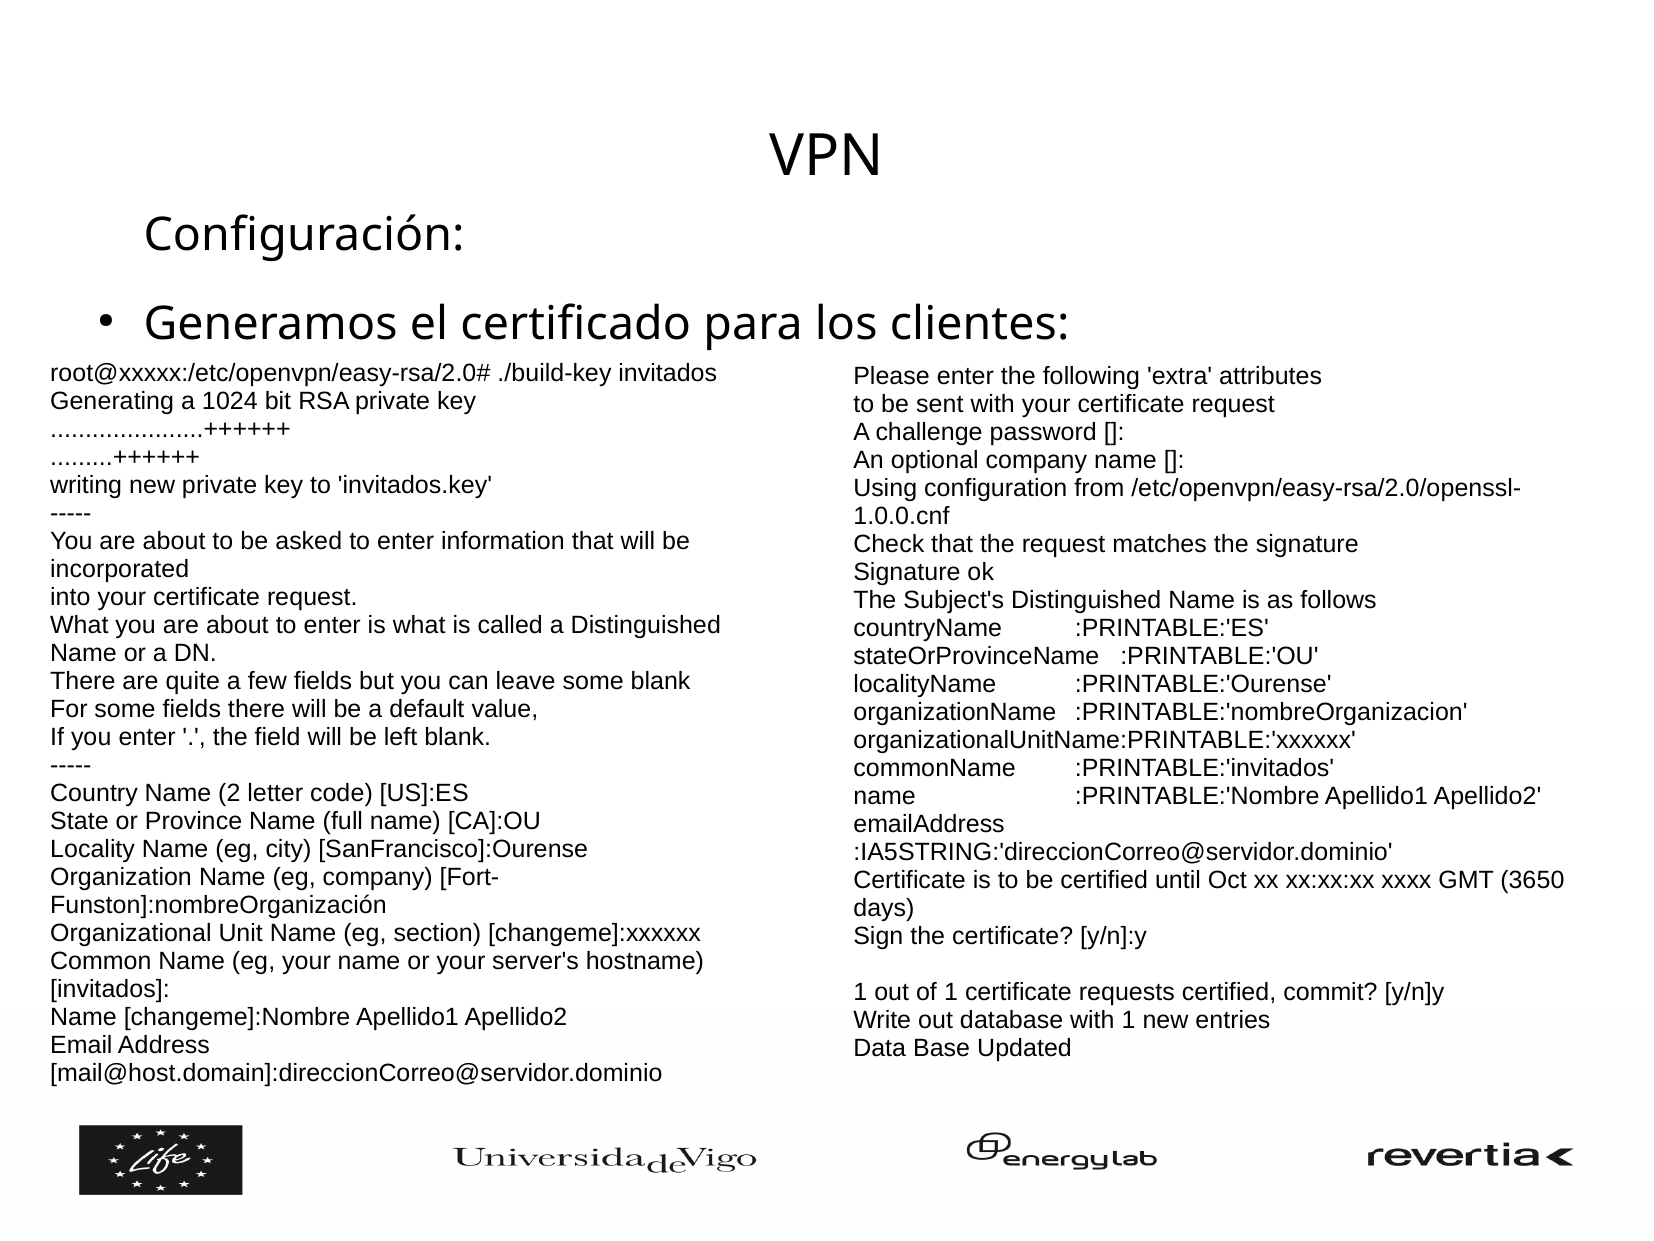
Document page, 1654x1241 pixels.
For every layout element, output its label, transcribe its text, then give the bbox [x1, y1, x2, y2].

picture [0, 1009, 1654, 1241]
text_box Please enter the following 'extra' attributes to be sent with your certificate request A challenge password []: An optional company name []: Using configuration from /etc/openvpn/easy-rsa/2.0/openssl-1.0.0.cnf Check that the request matches the signature Signature ok The Subject's Distinguished Name is as follows countryName :PRINTABLE:'ES' stateOrProvinceName :PRINTABLE:'OU' localityName :PRINTABLE:'Ourense' organizationName :PRINTABLE:'nombreOrganizacion' organizationalUnitName:PRINTABLE:'xxxxxx' commonName :PRINTABLE:'invitados' name :PRINTABLE:'Nombre Apellido1 Apellido2' emailAddress :IA5STRING:'direccionCorreo@servidor.dominio' Certificate is to be certified until Oct xx xx:xx:xx xxxx GMT (3650 days) Sign the certificate? [y/n]:y 1 out of 1 certificate requests certified, commit? [y/n]y Write out database with 1 new entries Data Base Updated [838, 354, 1607, 1069]
list Configuración: Generamos el certificado para los clientes: [82, 200, 1571, 355]
text_box root@xxxxx:/etc/openvpn/easy-rsa/2.0# ./build-key invitados Generating a 1024 bit RSA private key ......................++++++ .........++++++ writing new private key to 'invitados.key' ----- You are about to be asked to enter information that will be incorporated into your certificate request. What you are about to enter is what is called a Distinguished Name or a DN. There are quite a few fields but you can leave some blank For some fields there will be a default value, If you enter '.', the field will be left blank. ----- Country Name (2 letter code) [US]:ES State or Province Name (full name) [CA]:OU Locality Name (eg, city) [SanFrancisco]:Ourense Organization Name (eg, company) [Fort-Funston]:nombreOrganización Organizational Unit Name (eg, section) [changeme]:xxxxxx Common Name (eg, your name or your server's hostname) [invitados]: Name [changeme]:Nombre Apellido1 Apellido2 Email Address [mail@host.domain]:direccionCorreo@servidor.dominio [35, 351, 804, 1095]
title VPN [82, 49, 1571, 200]
